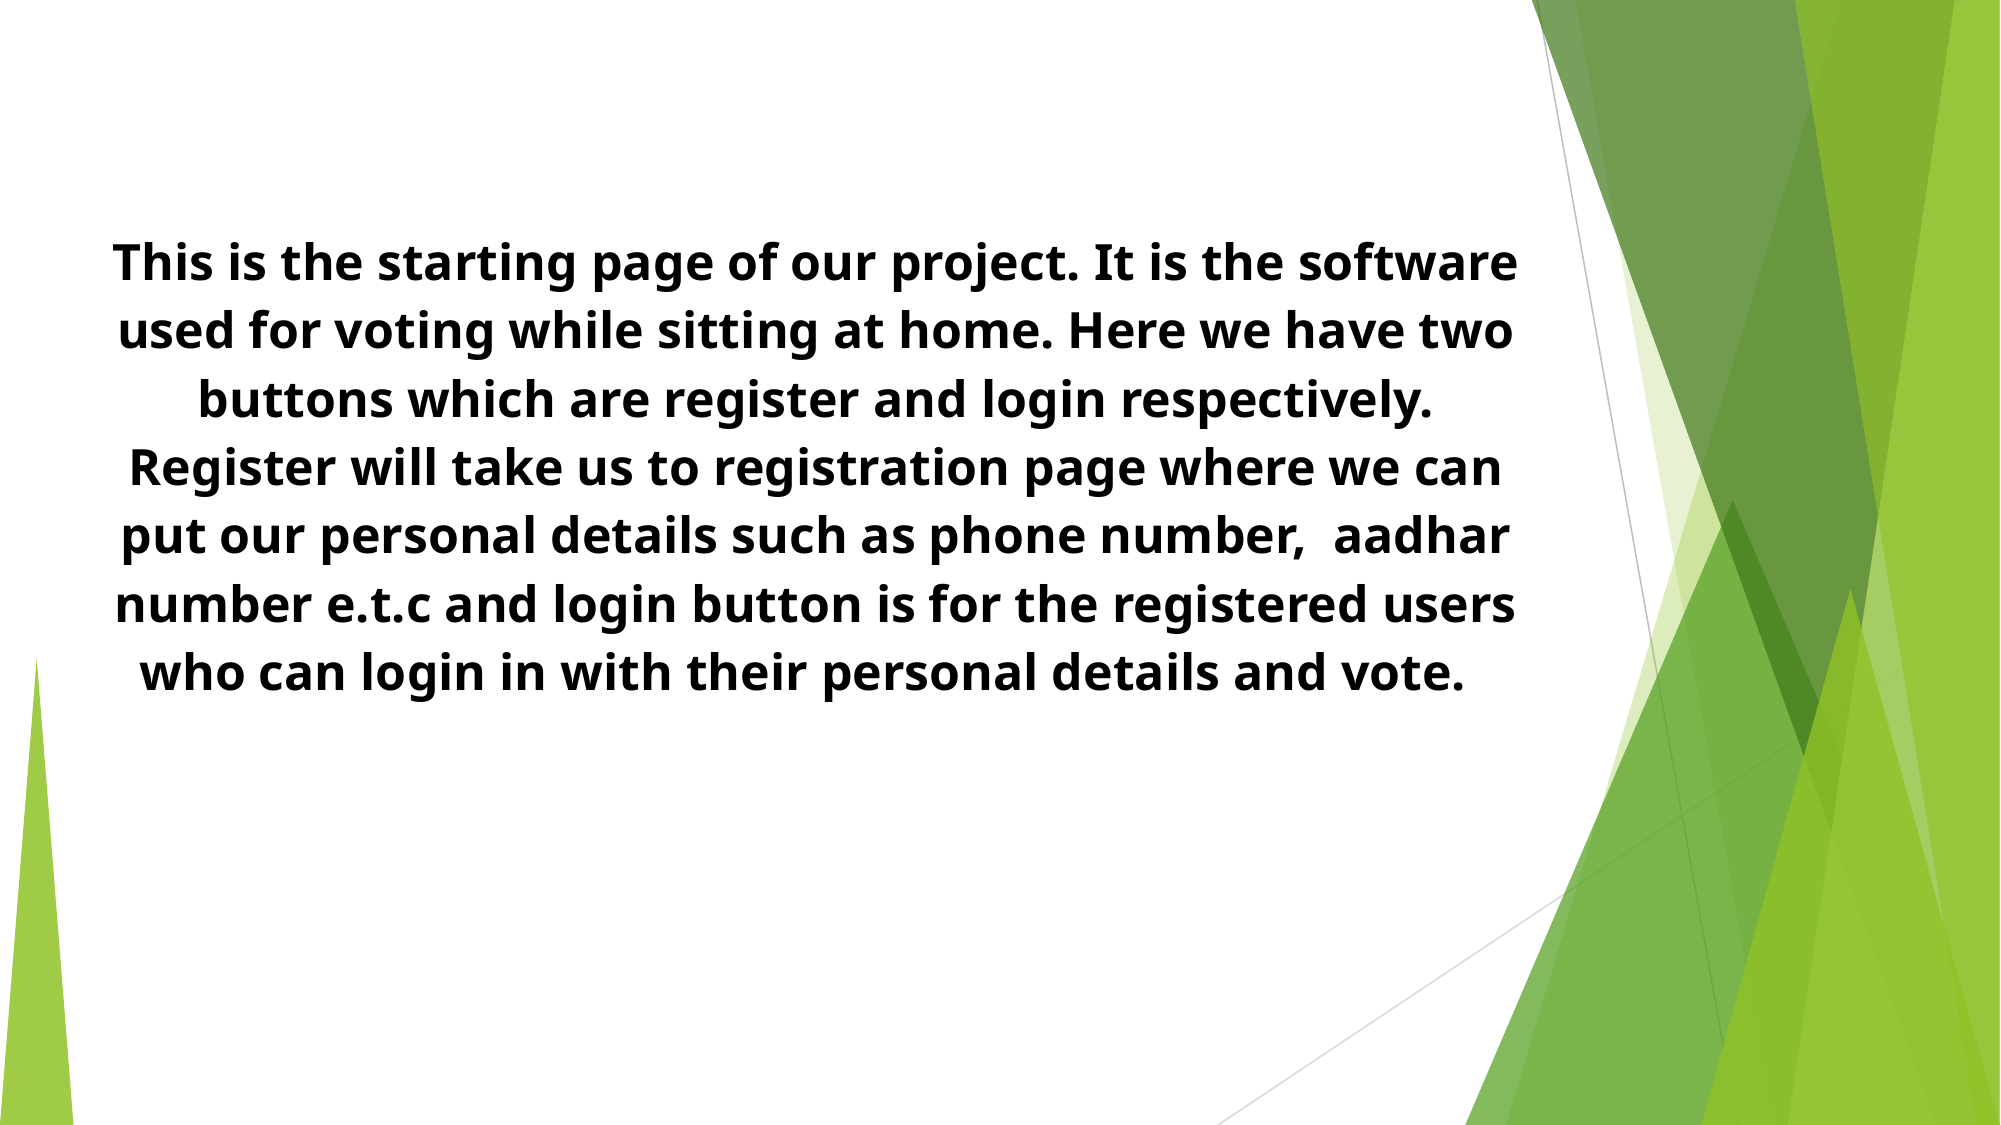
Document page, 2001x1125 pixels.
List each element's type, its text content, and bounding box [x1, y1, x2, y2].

title This is the starting page of our project. It is the software used for voting while sitting at home. Here we have two buttons which are register and login respectively. Register will take us to registration page where we can put our personal details such as phone number, aadhar number e.t.c and login button is for the registered users who can login in with their personal details and vote. [111, 247, 1522, 686]
